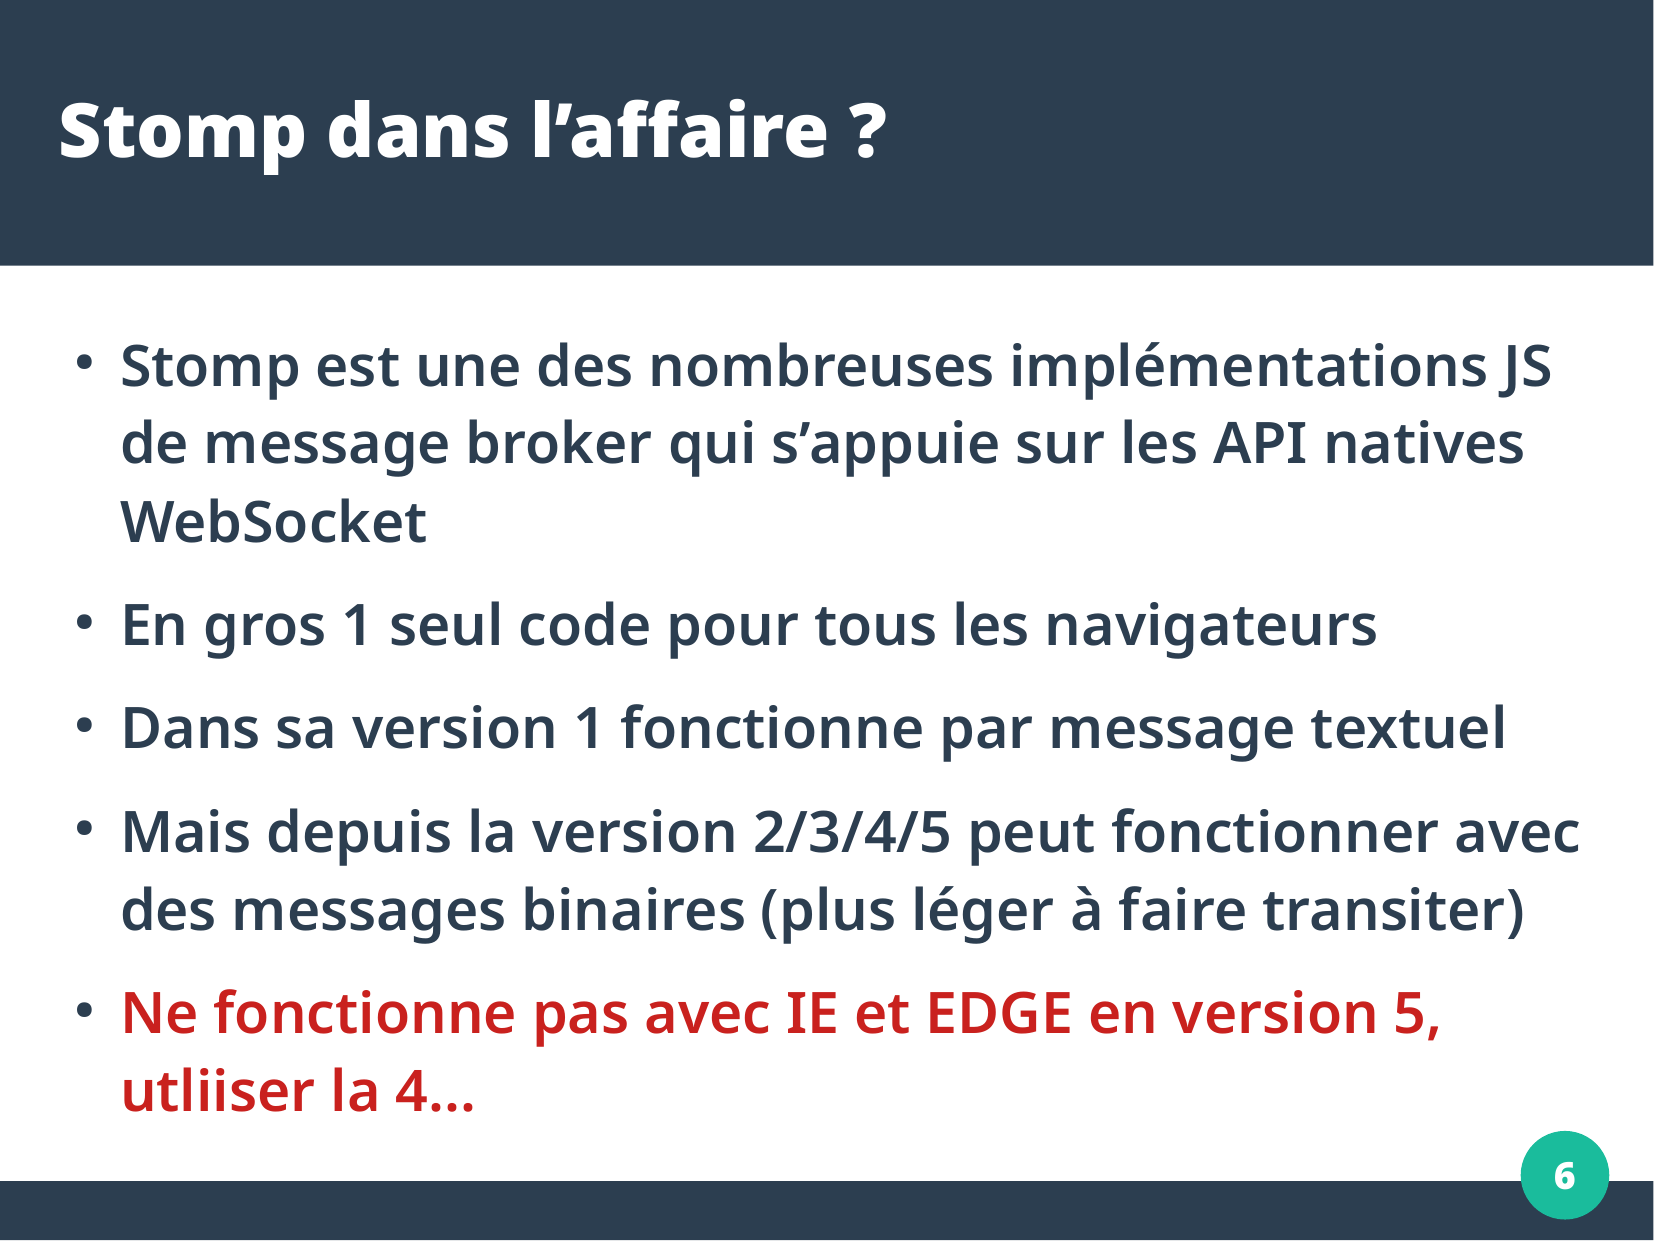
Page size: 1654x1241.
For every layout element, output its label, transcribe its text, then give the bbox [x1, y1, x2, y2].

list Stomp est une des nombreuses implémentations JS de message broker qui s’appuie sur les API natives WebSocket En gros 1 seul code pour tous les navigateurs Dans sa version 1 fonctionne par message textuel Mais depuis la version 2/3/4/5 peut fonctionner avec des messages binaires (plus léger à faire transiter) Ne fonctionne pas avec IE et EDGE en version 5, utliiser la 4... [59, 324, 1595, 1152]
title Stomp dans l’affaire ? [59, 49, 1595, 207]
